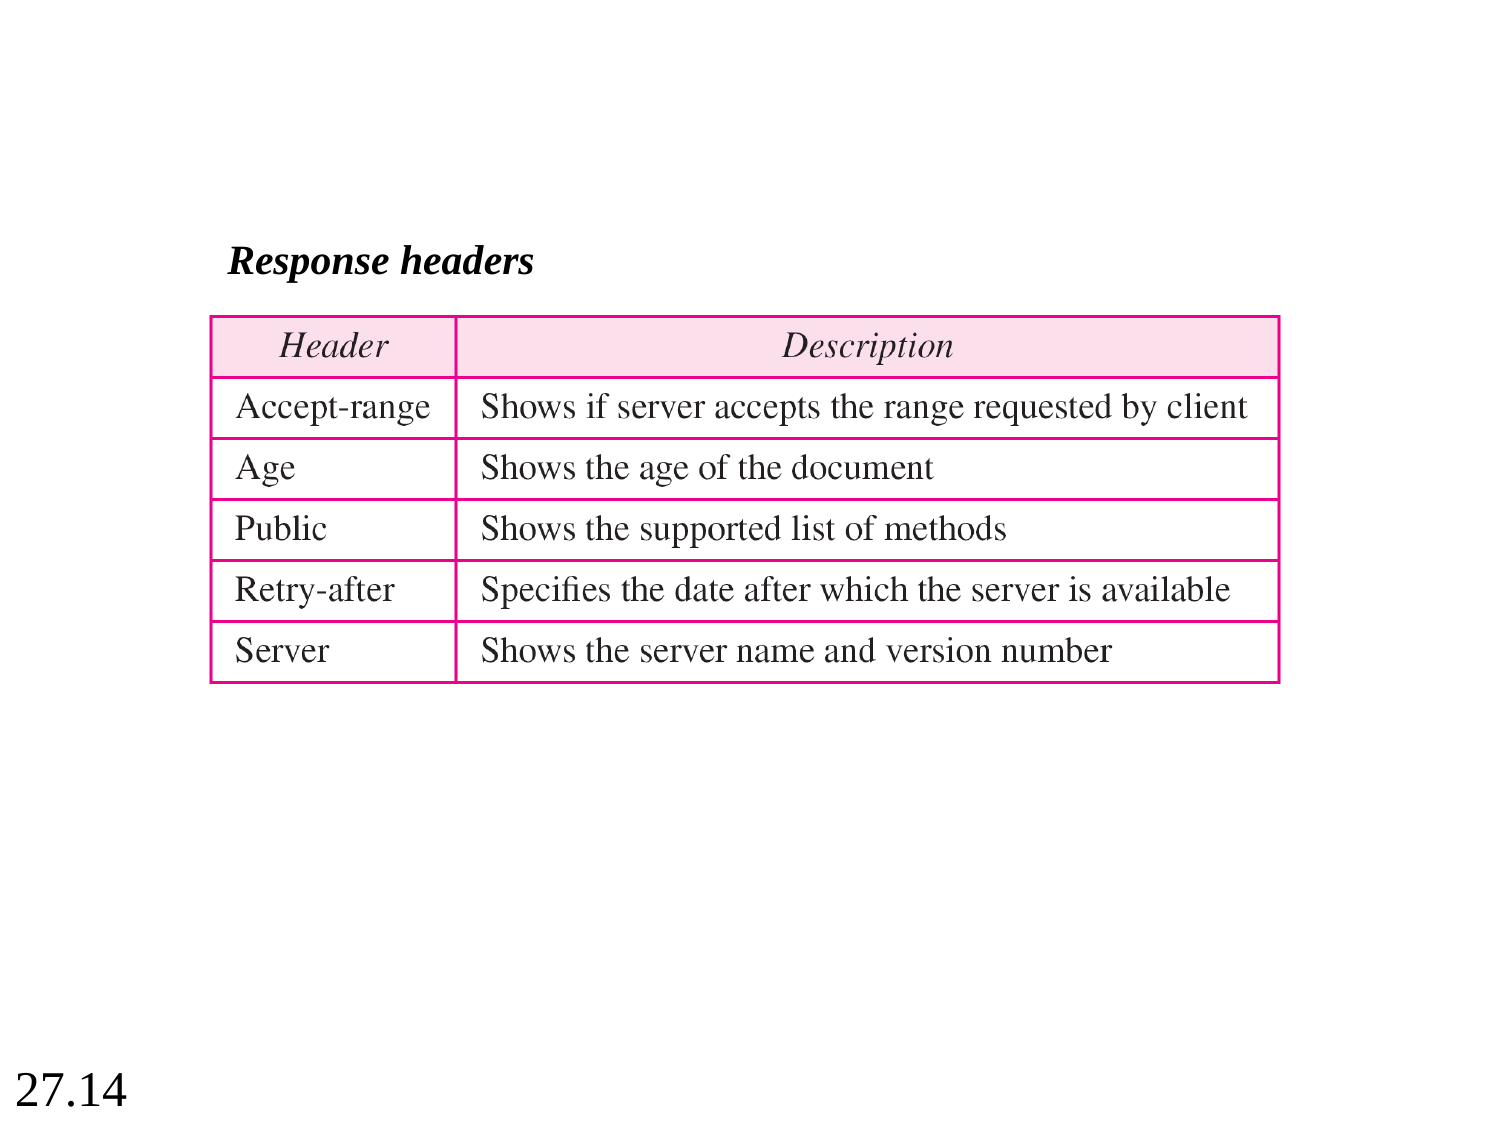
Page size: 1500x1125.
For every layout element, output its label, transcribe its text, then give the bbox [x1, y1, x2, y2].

picture [180, 306, 1313, 700]
text_box Response headers [212, 224, 550, 291]
